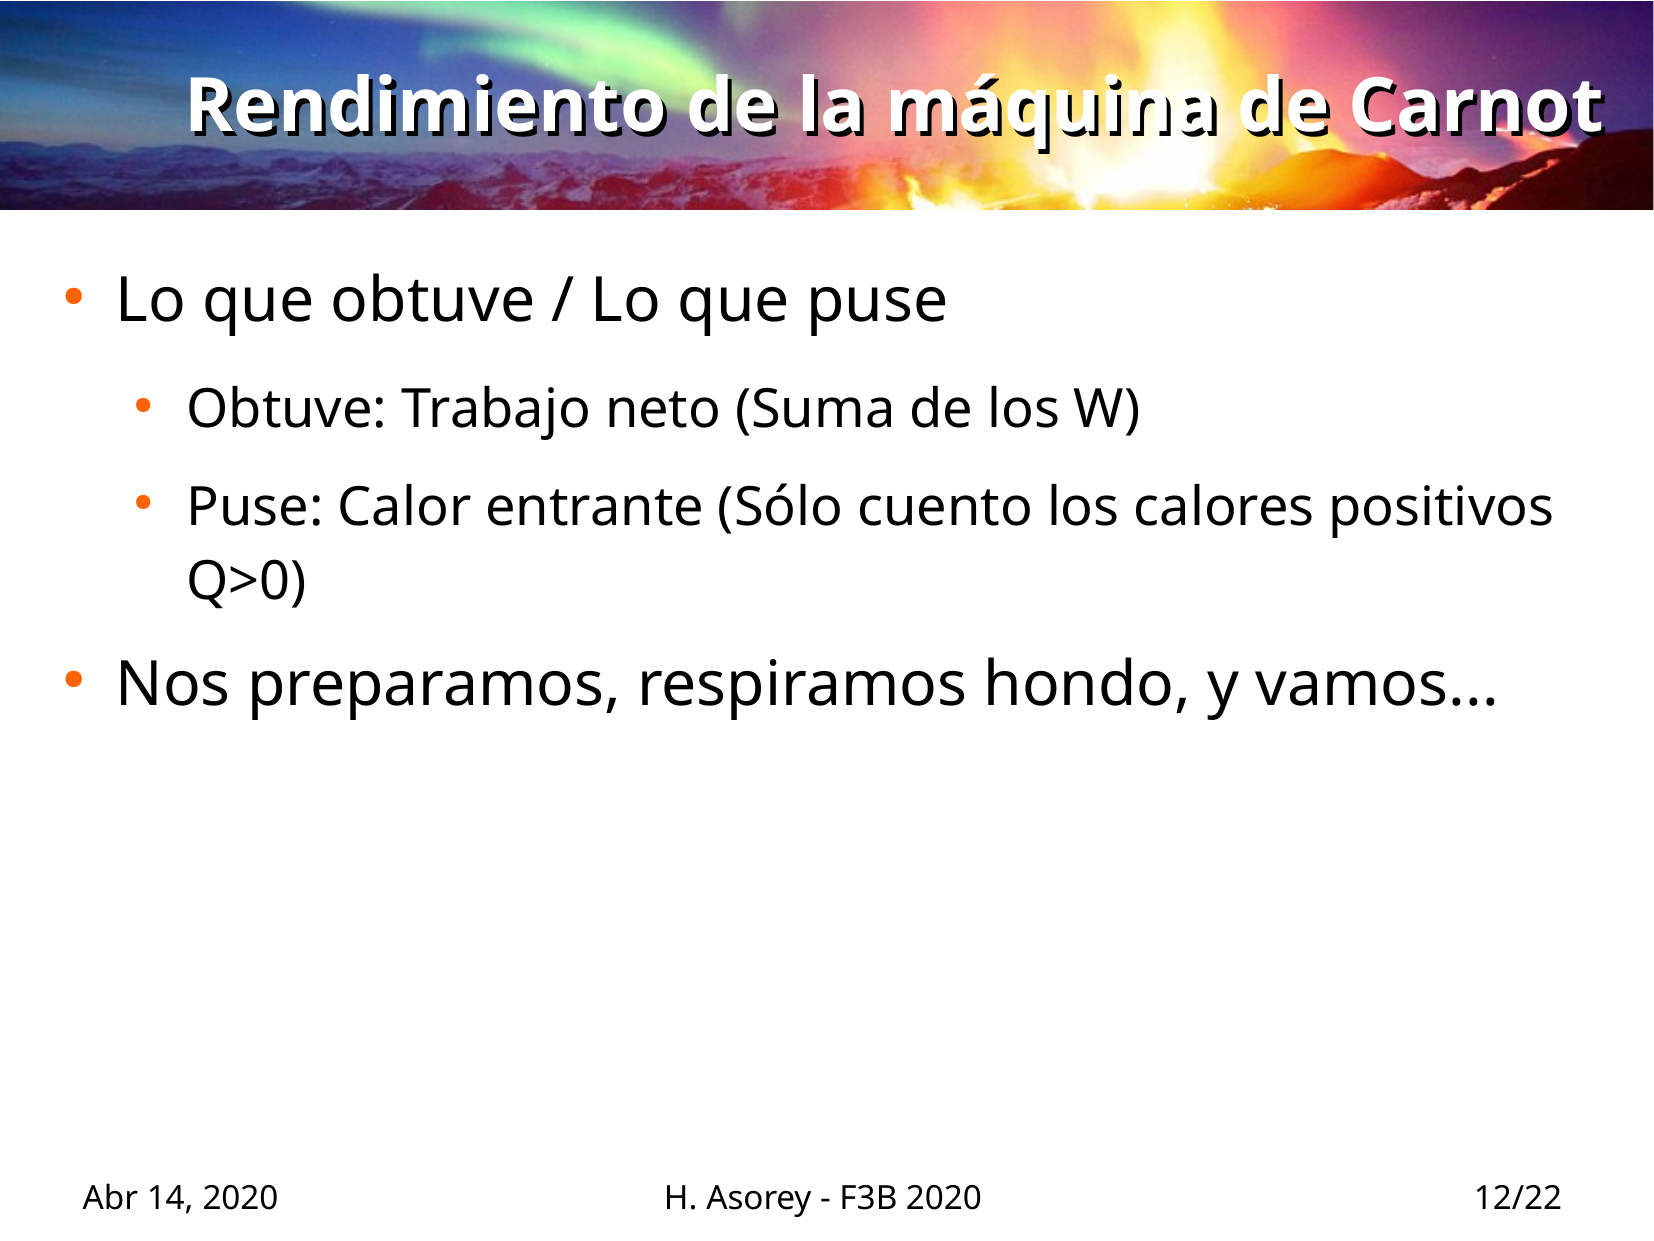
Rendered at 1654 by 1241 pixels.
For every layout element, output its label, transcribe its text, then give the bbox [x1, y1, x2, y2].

picture [0, 1, 1654, 210]
list Lo que obtuve / Lo que puse Obtuve: Trabajo neto (Suma de los W) Puse: Calor entrante (Sólo cuento los calores positivos Q>0) Nos preparamos, respiramos hondo, y vamos... [45, 255, 1606, 1156]
title Rendimiento de la máquina de Carnot [45, 15, 1606, 191]
